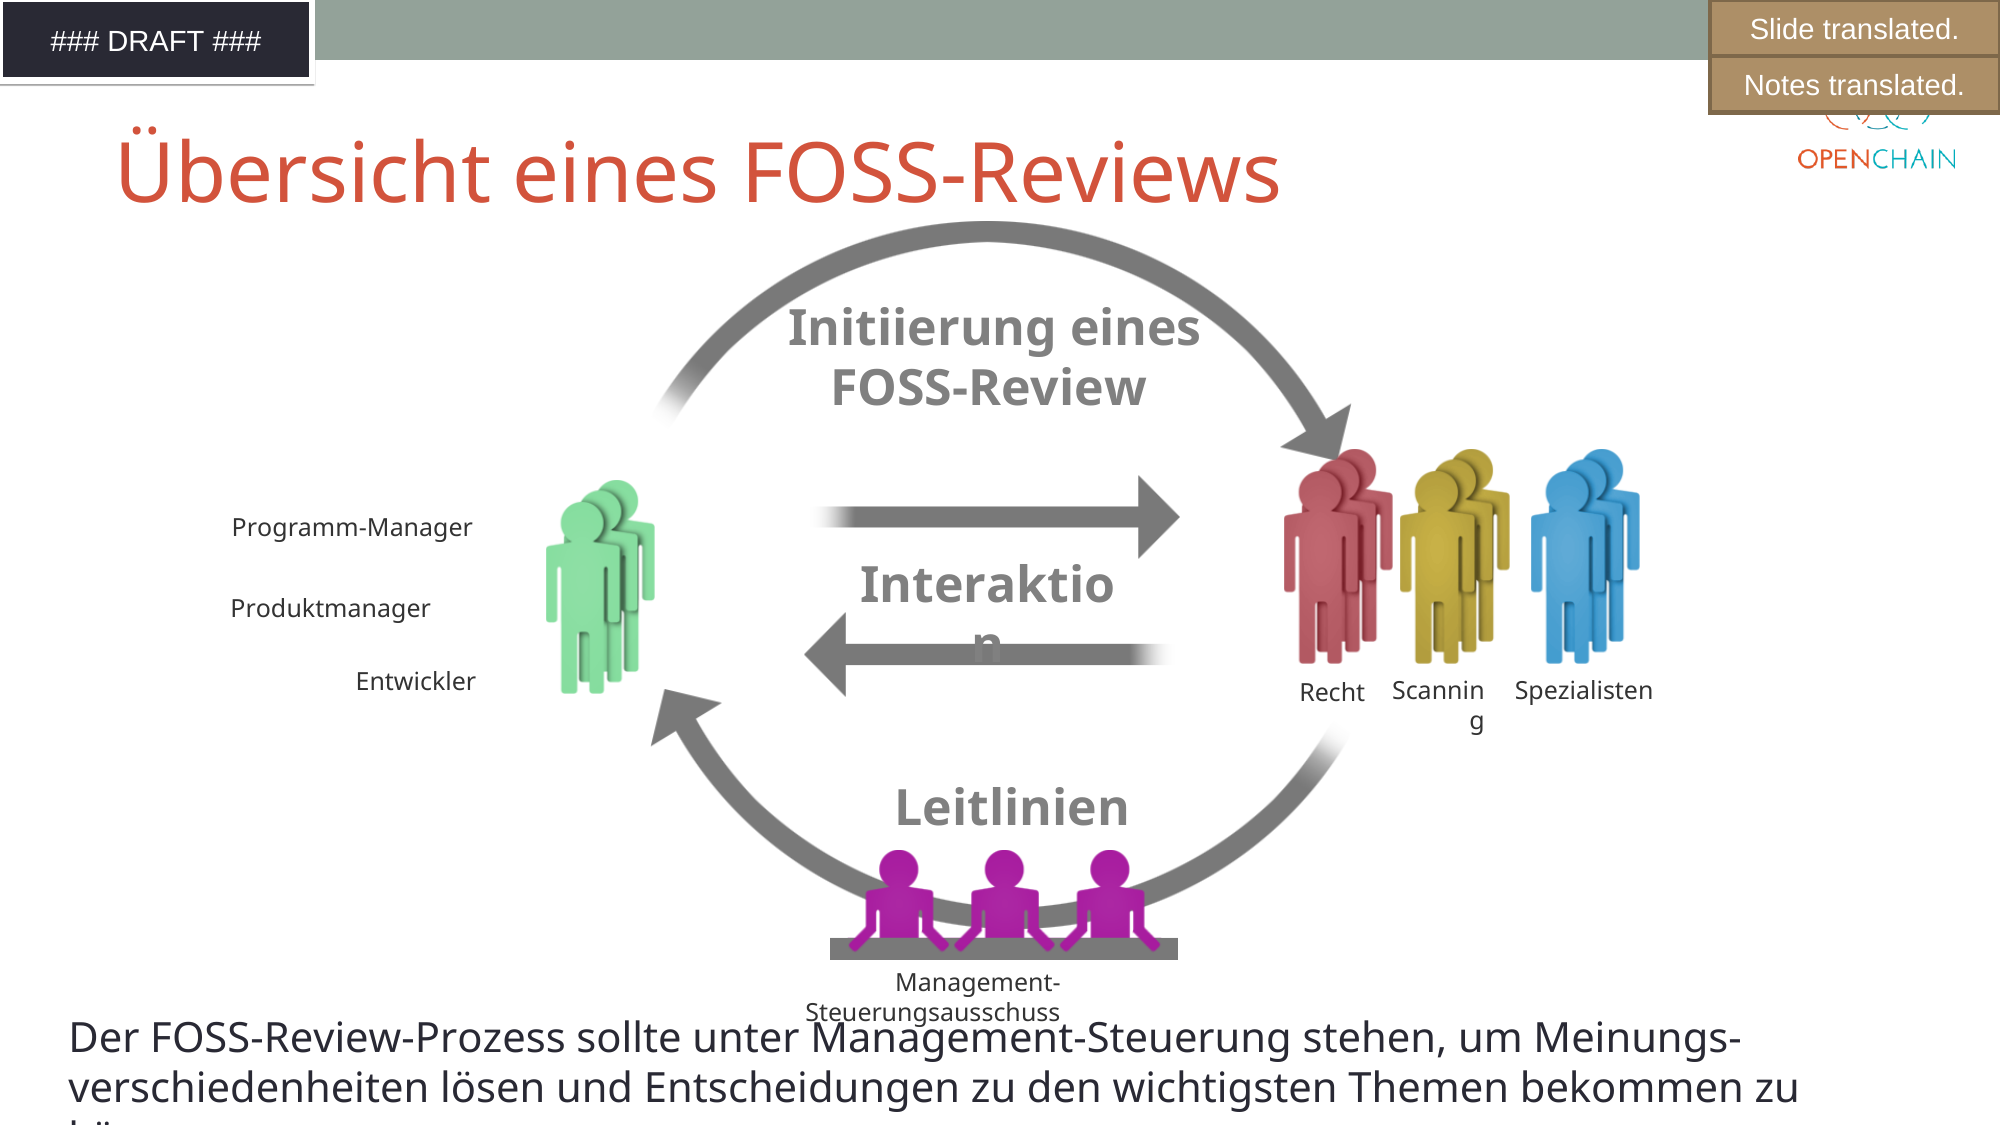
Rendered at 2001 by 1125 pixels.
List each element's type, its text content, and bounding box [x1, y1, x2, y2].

text_box Entwickler [340, 657, 528, 704]
text_box Notes translated. [1710, 56, 2000, 113]
picture [650, 221, 1393, 664]
title Übersicht eines FOSS-Reviews [99, 87, 1900, 251]
picture [546, 480, 1352, 958]
picture [1531, 450, 1640, 664]
picture [1400, 450, 1510, 664]
text_box Spezialisten [1499, 667, 1682, 713]
text_box Recht [1284, 668, 1377, 712]
text_box Leitlinien [845, 767, 1180, 844]
picture [810, 475, 1180, 559]
text_box Produktmanager [215, 585, 528, 631]
text_box Slide translated. [1710, 0, 2000, 56]
text_box Scanning [1377, 667, 1499, 713]
text_box Management-Steuerungsausschuss [790, 958, 1240, 1005]
text_box Initiierung eines FOSS-Review [750, 288, 1240, 425]
text_box Der FOSS-Review-Prozess sollte unter Management-Steuerung stehen, um Meinungs-verschiedenheiten lösen und Entscheidungen zu den wichtigsten Themen bekommen zu können. [53, 1002, 1927, 1118]
text_box Programm-Manager [216, 504, 542, 550]
text_box Interaktion [845, 544, 1131, 621]
